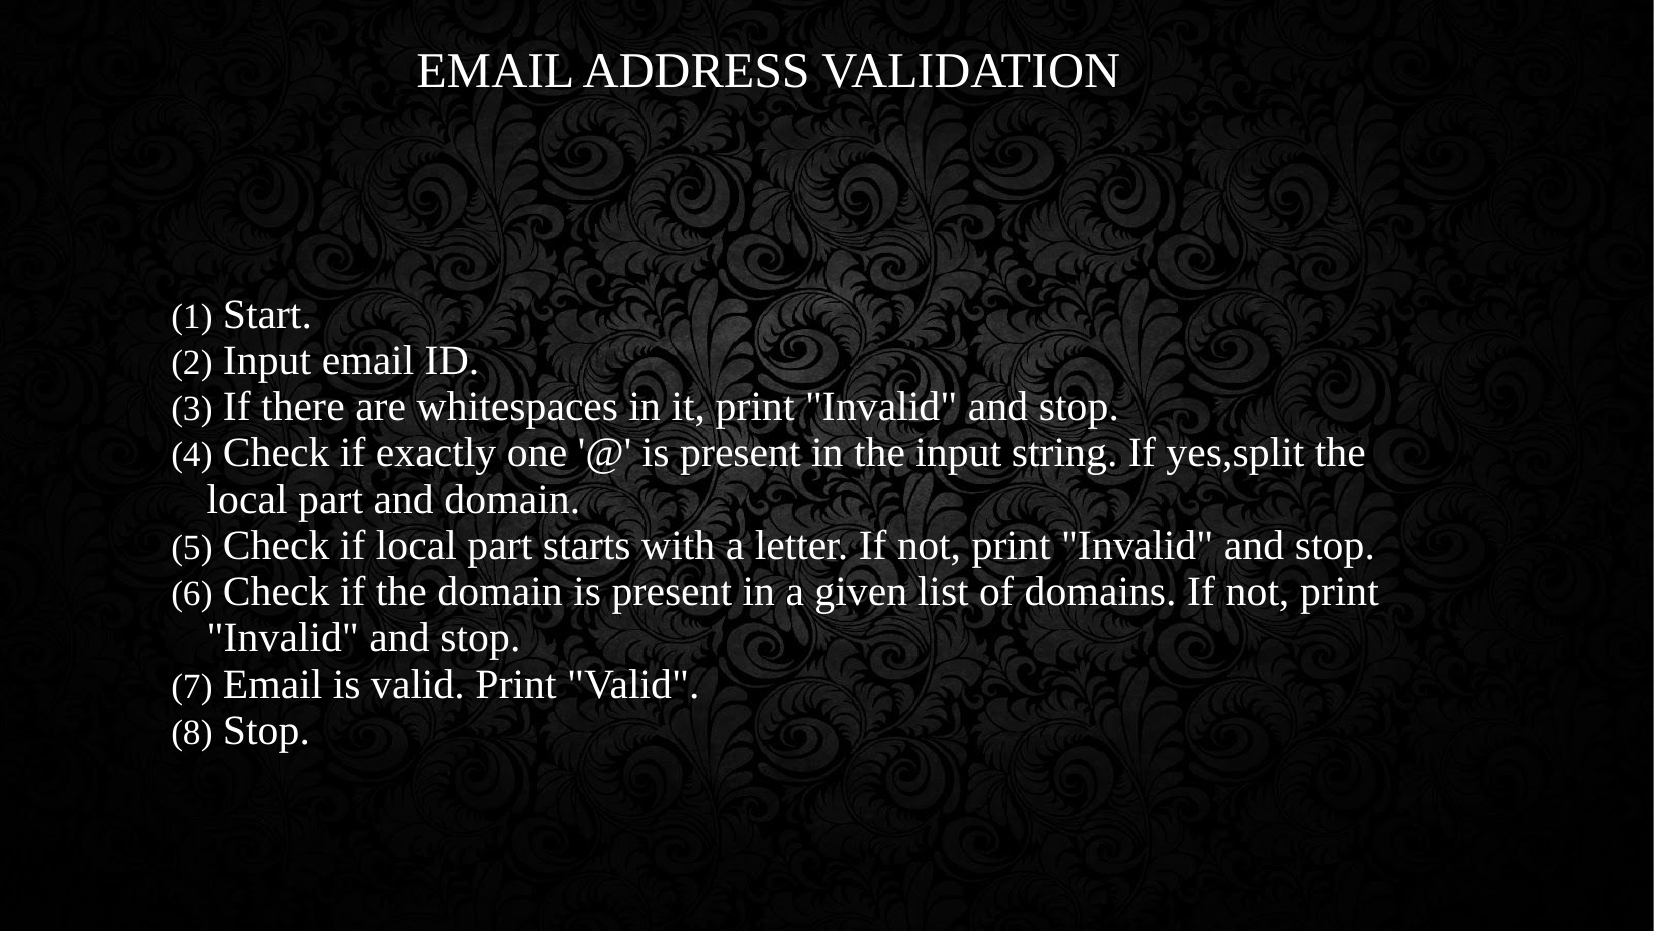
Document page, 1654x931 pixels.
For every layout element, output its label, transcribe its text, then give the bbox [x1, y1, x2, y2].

picture [0, 0, 1654, 931]
text_box EMAIL ADDRESS VALIDATION [401, 35, 1158, 130]
text_box Start. Input email ID. If there are whitespaces in it, print "Invalid" and stop. Check if exactly one '@' is present in the input string. If yes,split the local part and domain. Check if local part starts with a letter. If not, print "Invalid" and stop. Check if the domain is present in a given list of domains. If not, print "Invalid" and stop. Email is valid. Print "Valid". Stop. [153, 283, 1438, 761]
